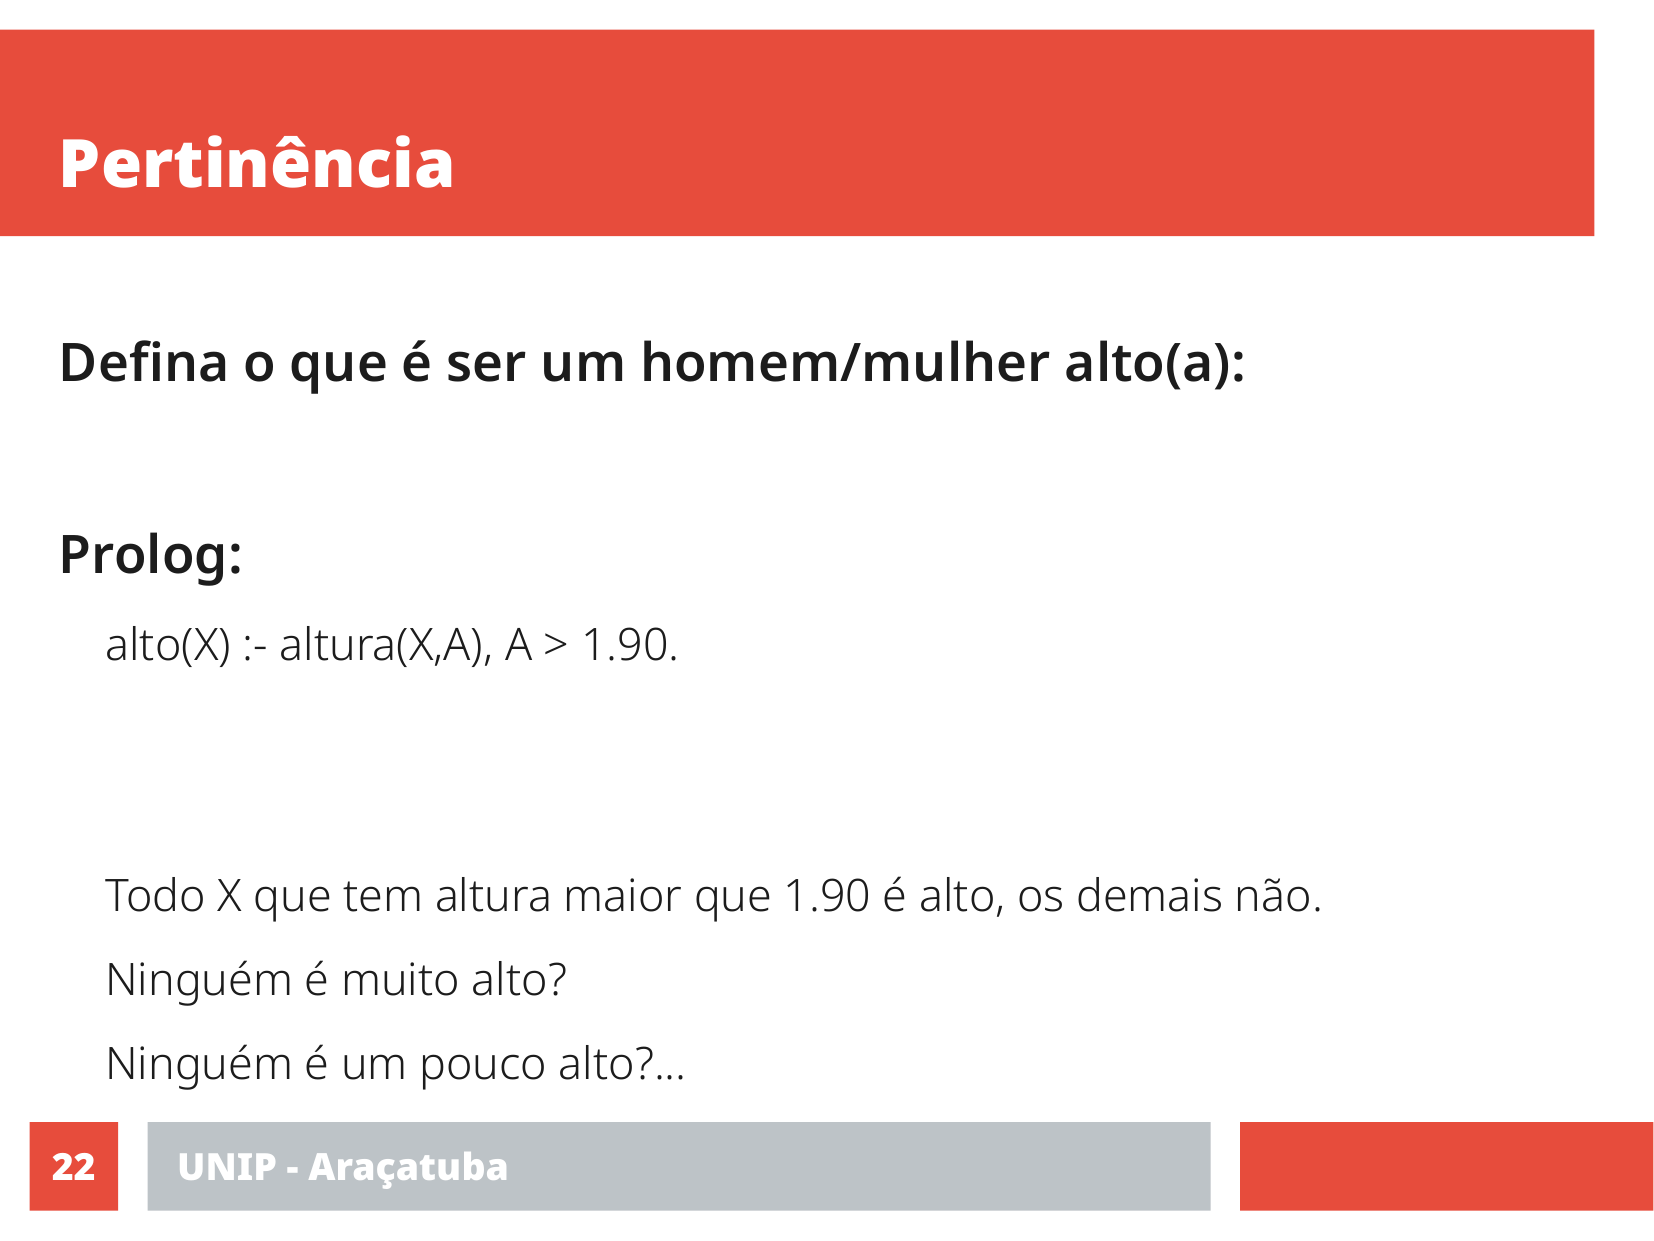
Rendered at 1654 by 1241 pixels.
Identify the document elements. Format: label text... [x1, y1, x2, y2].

list Defina o que é ser um homem/mulher alto(a): Prolog: alto(X) :- altura(X,A), A > 1.90. Todo X que tem altura maior que 1.90 é alto, os demais não. Ninguém é muito alto? Ninguém é um pouco alto?... [59, 324, 1565, 1093]
title Pertinência [59, 59, 1595, 207]
